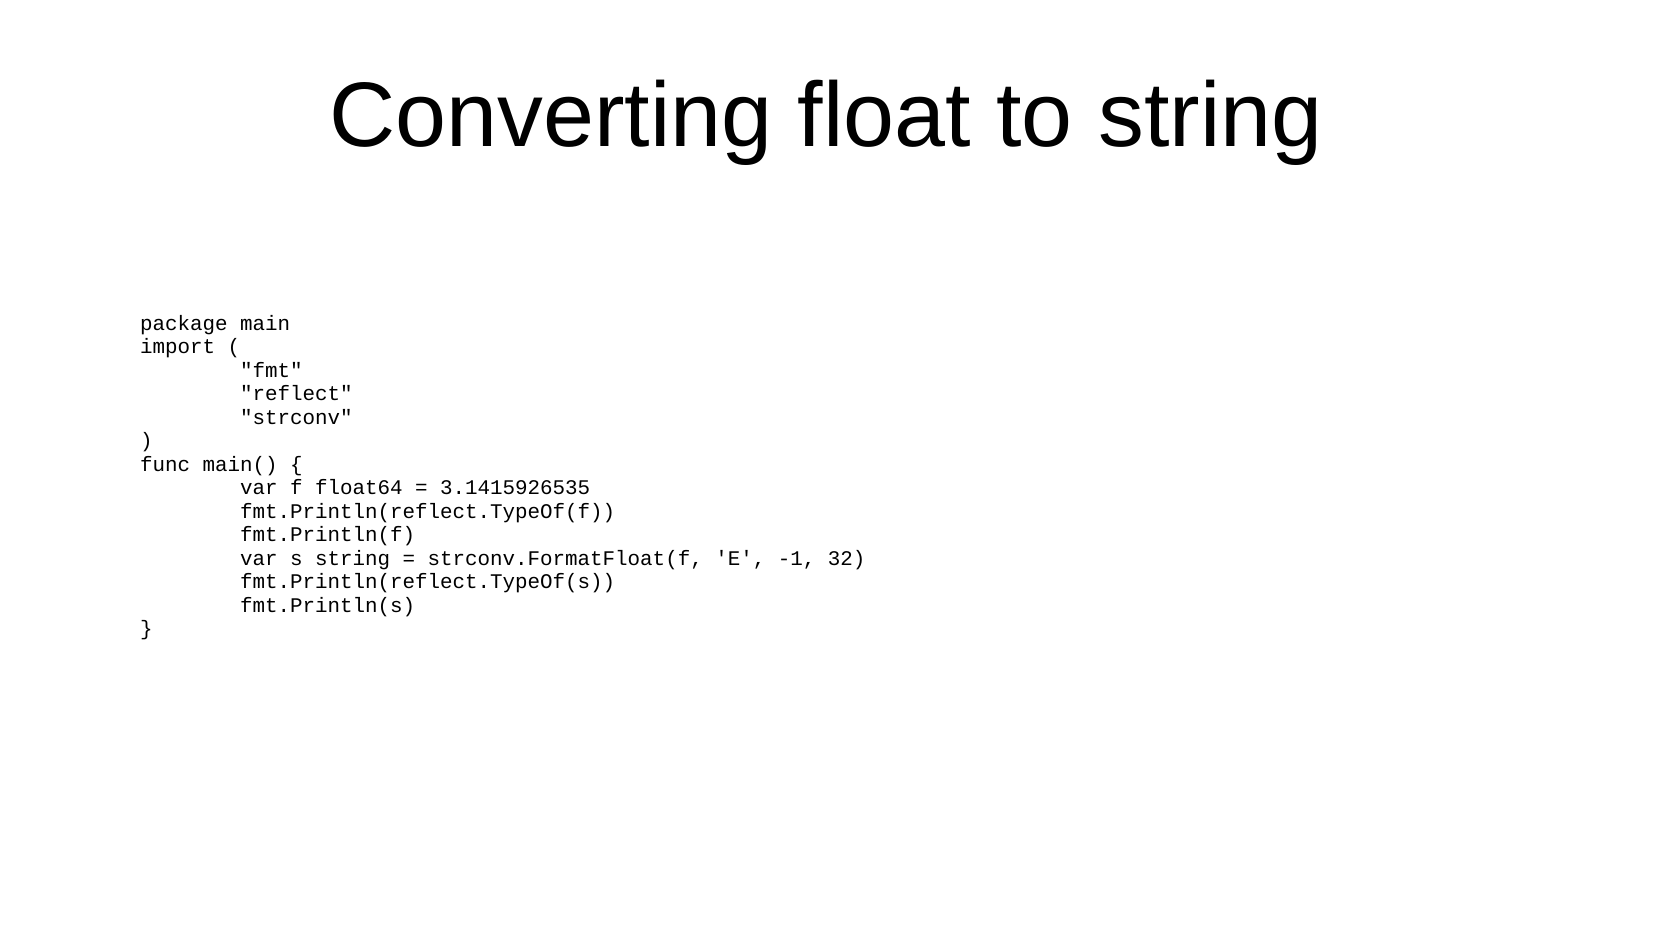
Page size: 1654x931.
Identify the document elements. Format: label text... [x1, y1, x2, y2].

text_box package main import ( "fmt" "reflect" "strconv" ) func main() { var f float64 = 3.1415926535 fmt.Println(reflect.TypeOf(f)) fmt.Println(f) var s string = strconv.FormatFloat(f, 'E', -1, 32) fmt.Println(reflect.TypeOf(s)) fmt.Println(s) } [125, 305, 1217, 650]
title Converting float to string [82, 37, 1571, 193]
